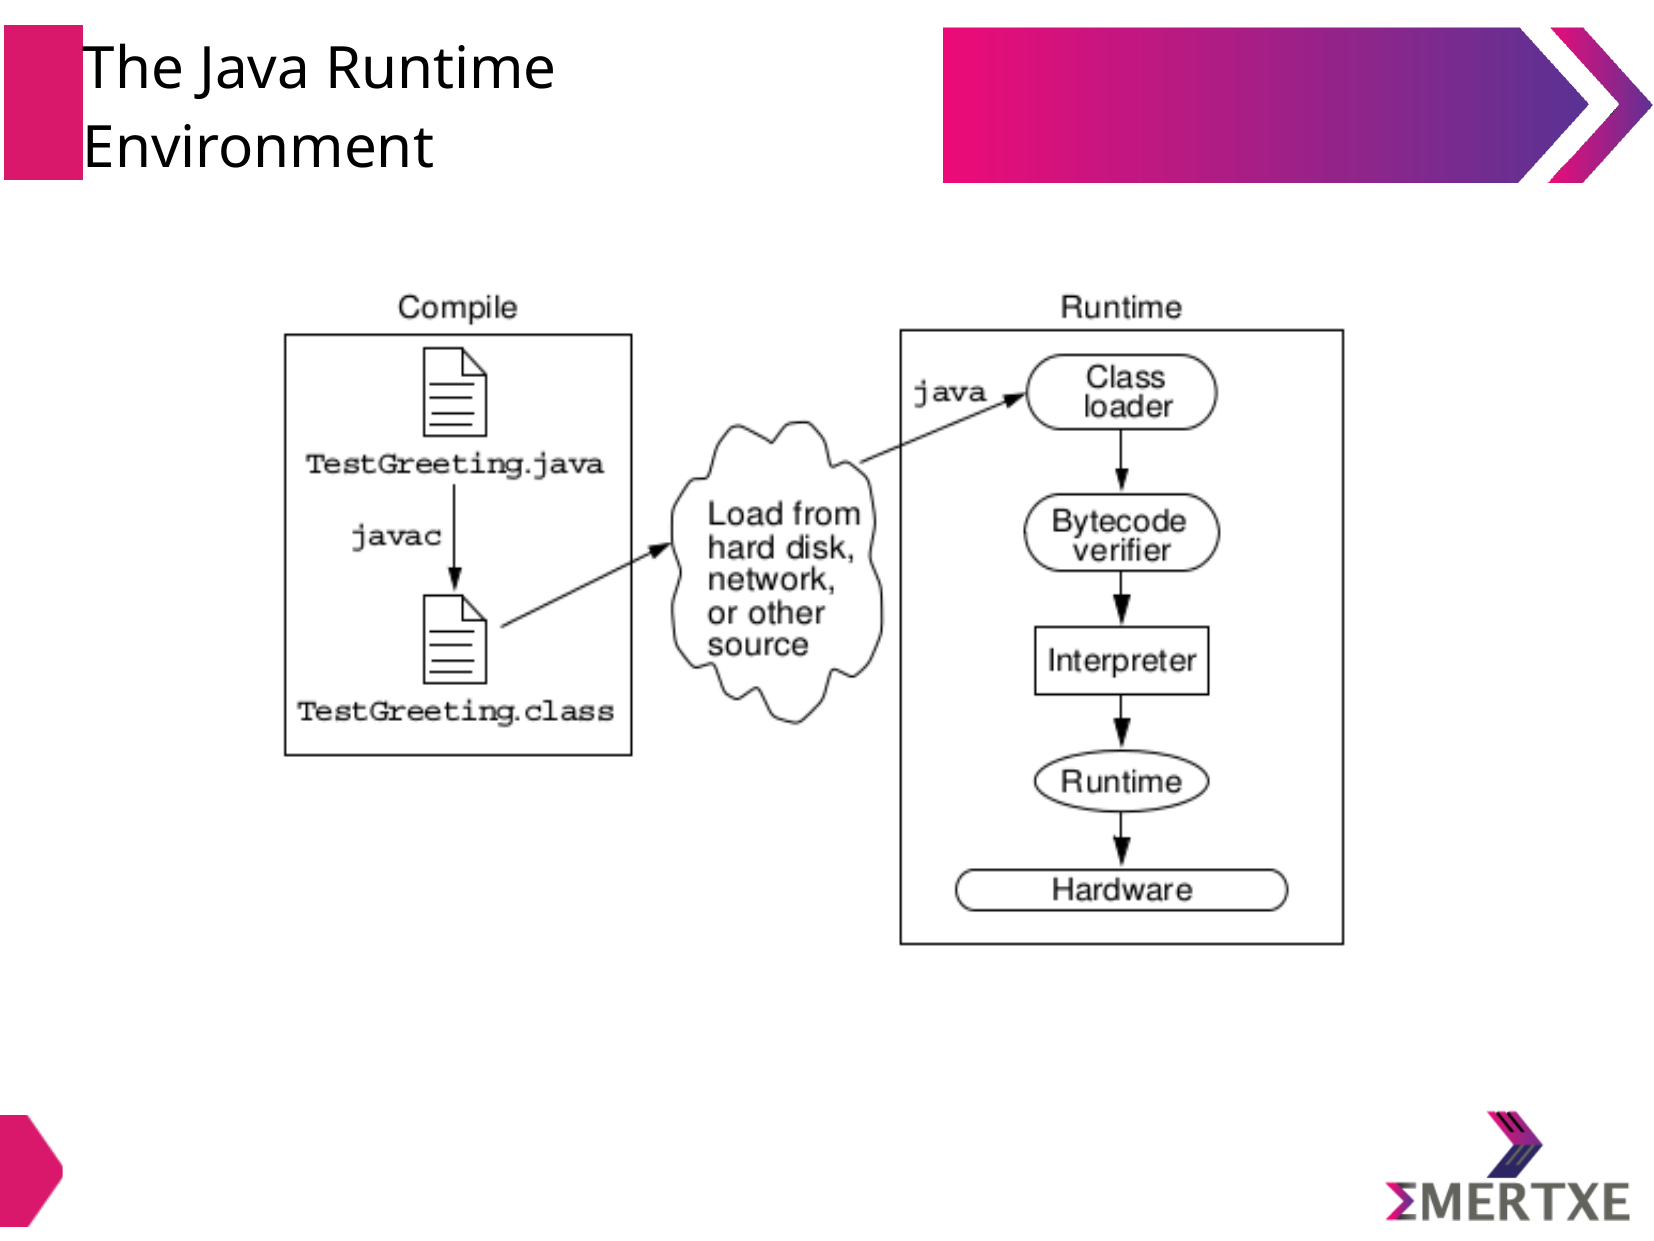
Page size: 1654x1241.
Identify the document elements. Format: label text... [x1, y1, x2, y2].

picture [1571, 27, 1653, 183]
picture [1385, 1107, 1631, 1221]
picture [180, 269, 1396, 976]
title The Java Runtime Environment [82, 2, 1571, 210]
